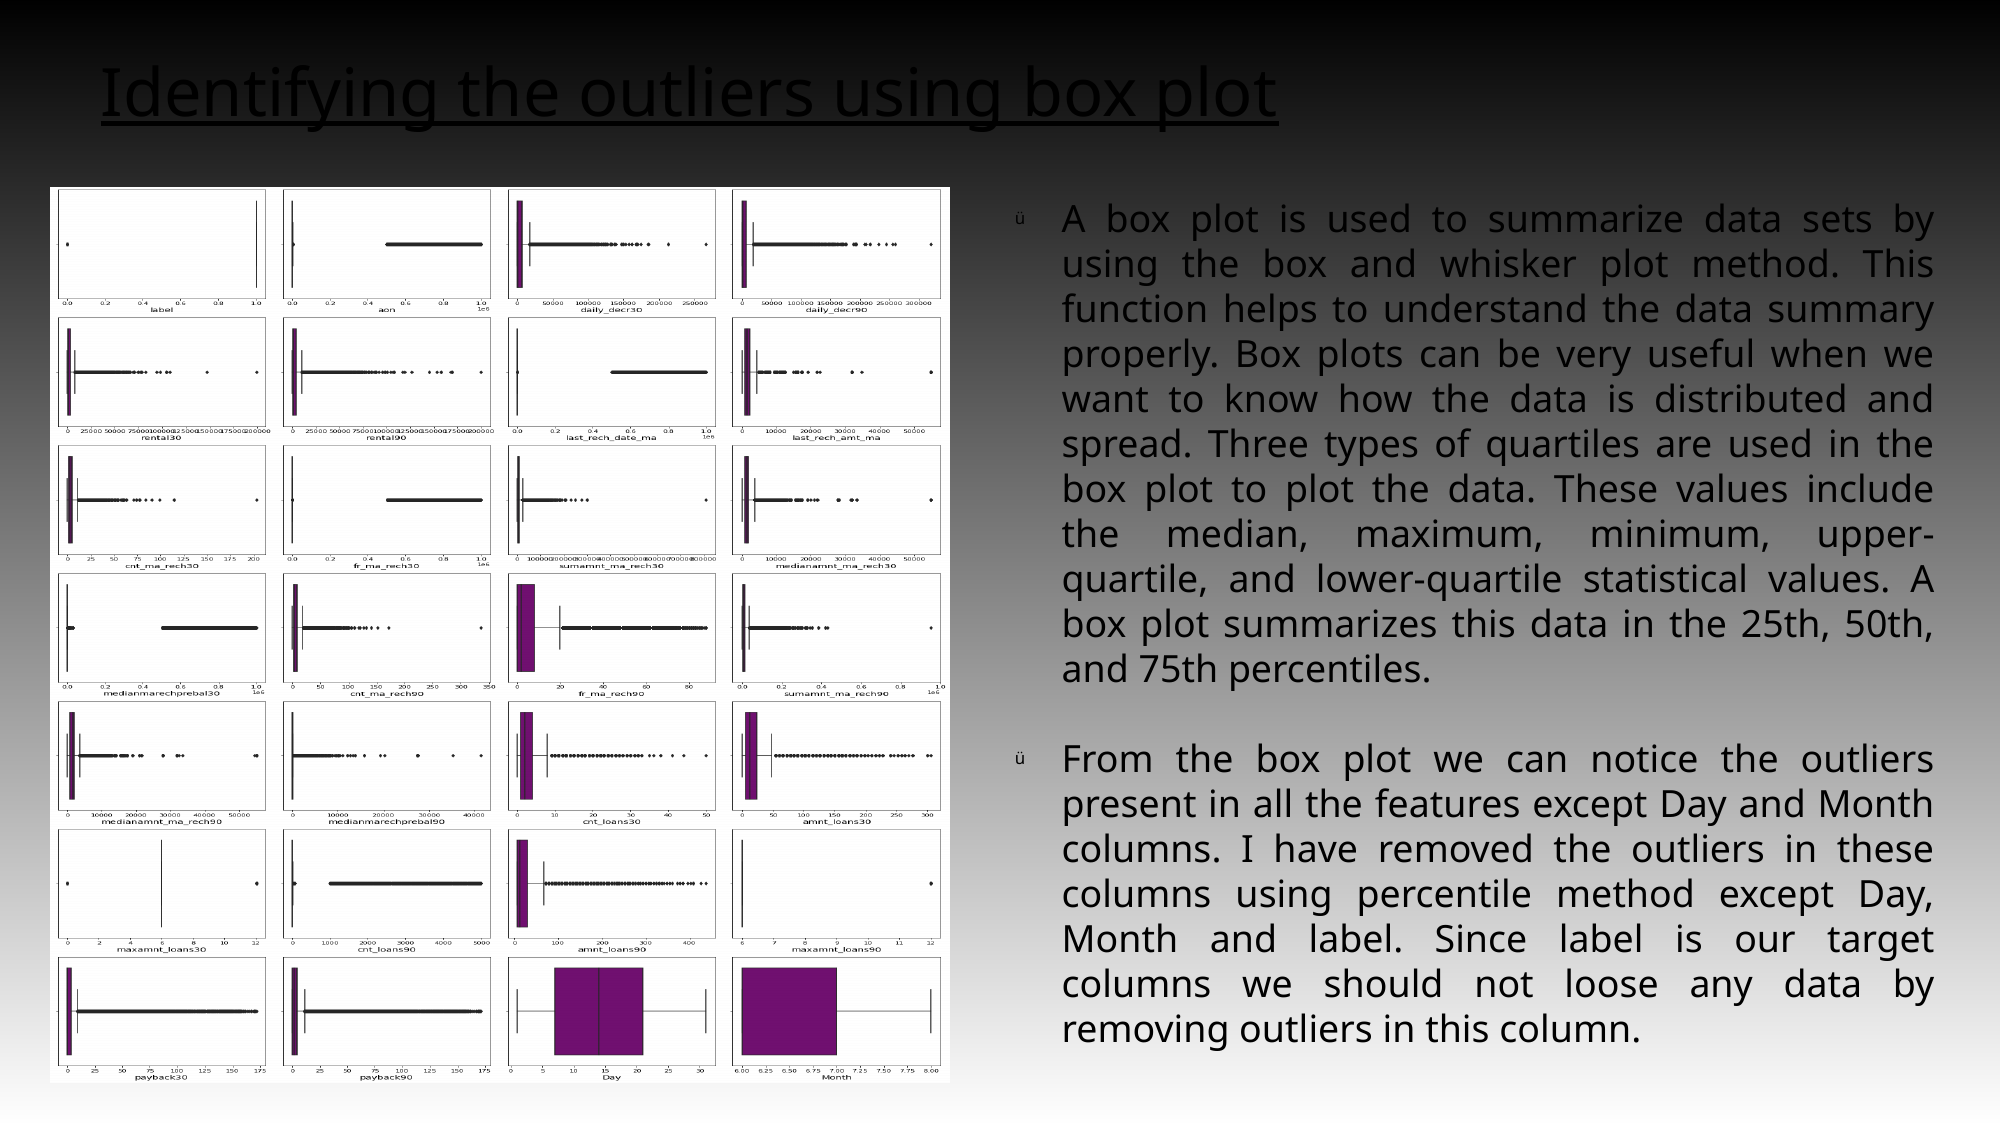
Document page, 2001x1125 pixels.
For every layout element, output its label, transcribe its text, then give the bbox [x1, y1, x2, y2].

text_box Identifying the outliers using box plot [85, 42, 1927, 137]
text_box A box plot is used to summarize data sets by using the box and whisker plot method. This function helps to understand the data summary properly. Box plots can be very useful when we want to know how the data is distributed and spread. Three types of quartiles are used in the box plot to plot the data. These values include the median, maximum, minimum, upper-quartile, and lower-quartile statistical values. A box plot summarizes this data in the 25th, 50th, and 75th percentiles. From the box plot we can notice the outliers present in all the features except Day and Month columns. I have removed the outliers in these columns using percentile method except Day, Month and label. Since label is our target columns we should not loose any data by removing outliers in this column. [999, 187, 1950, 1058]
picture [50, 187, 950, 1083]
